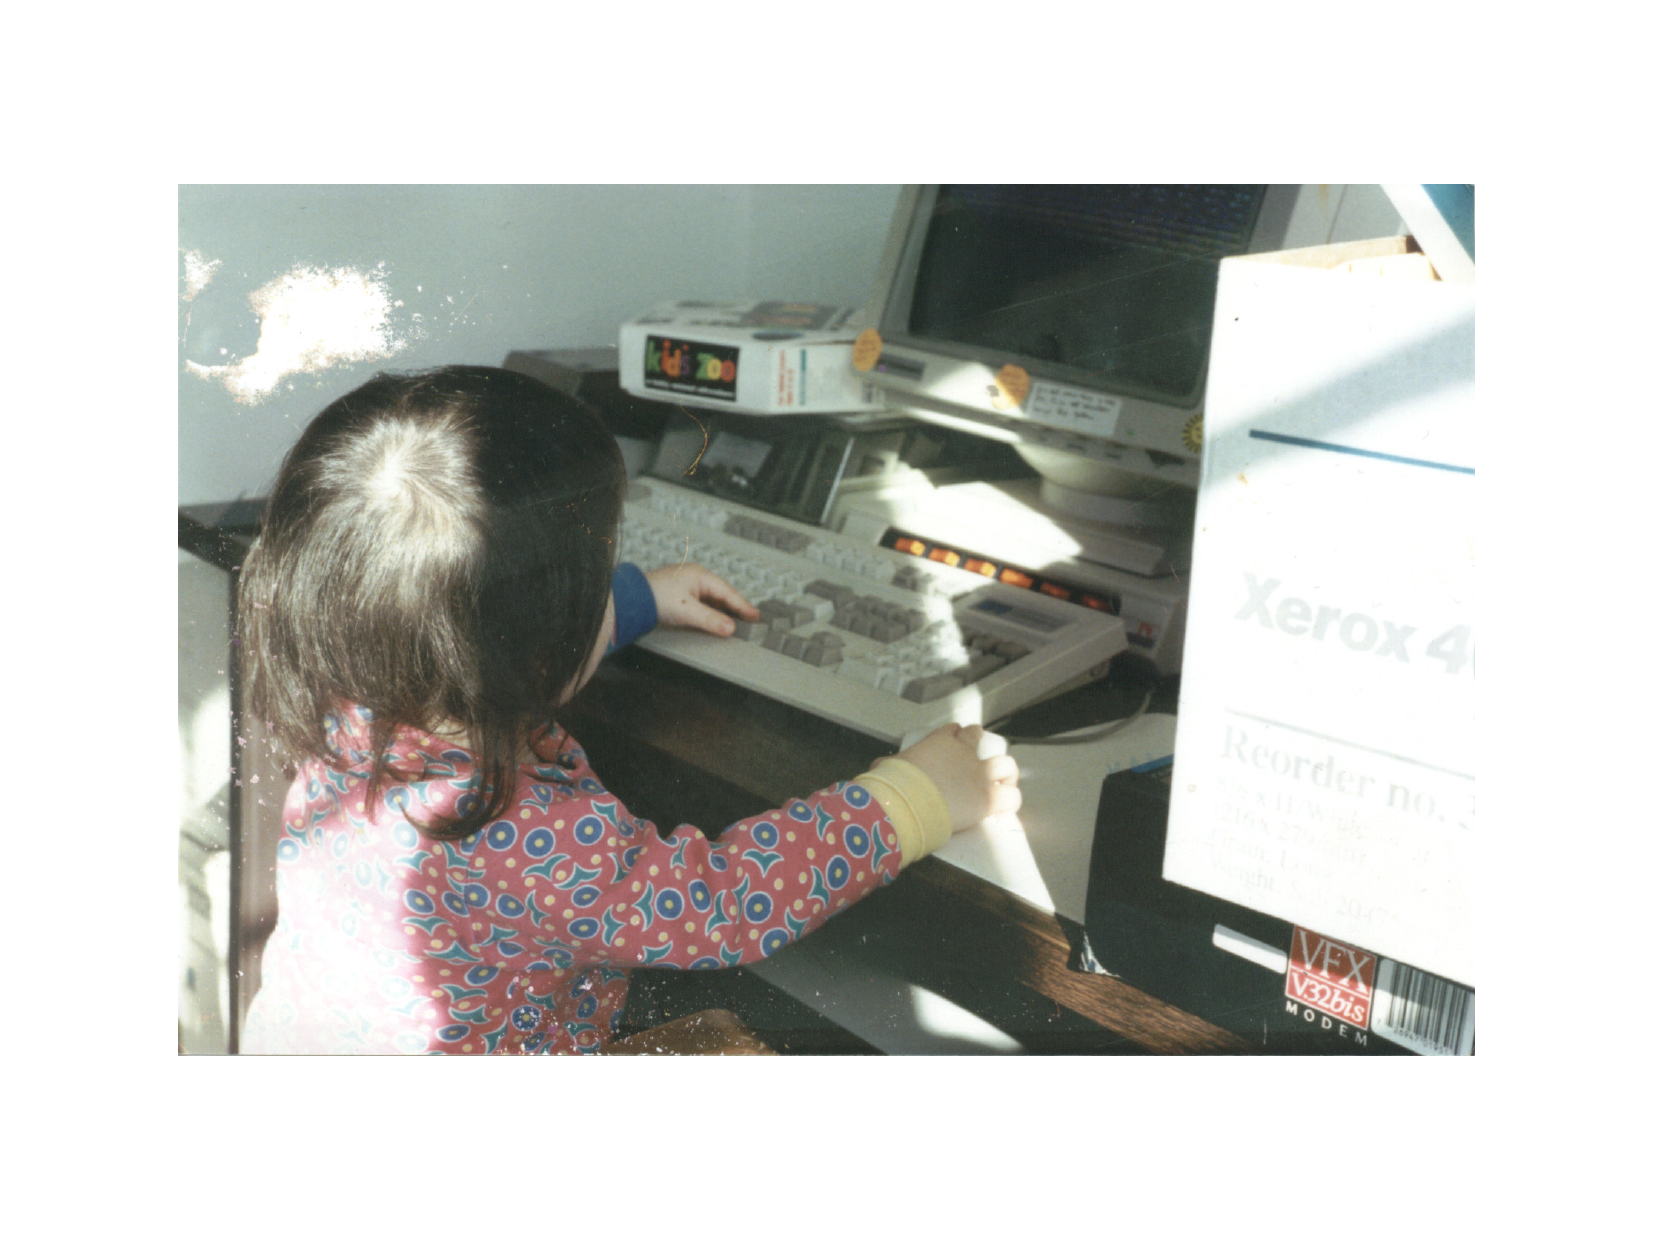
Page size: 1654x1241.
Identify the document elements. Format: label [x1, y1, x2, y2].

picture [178, 184, 1475, 1056]
